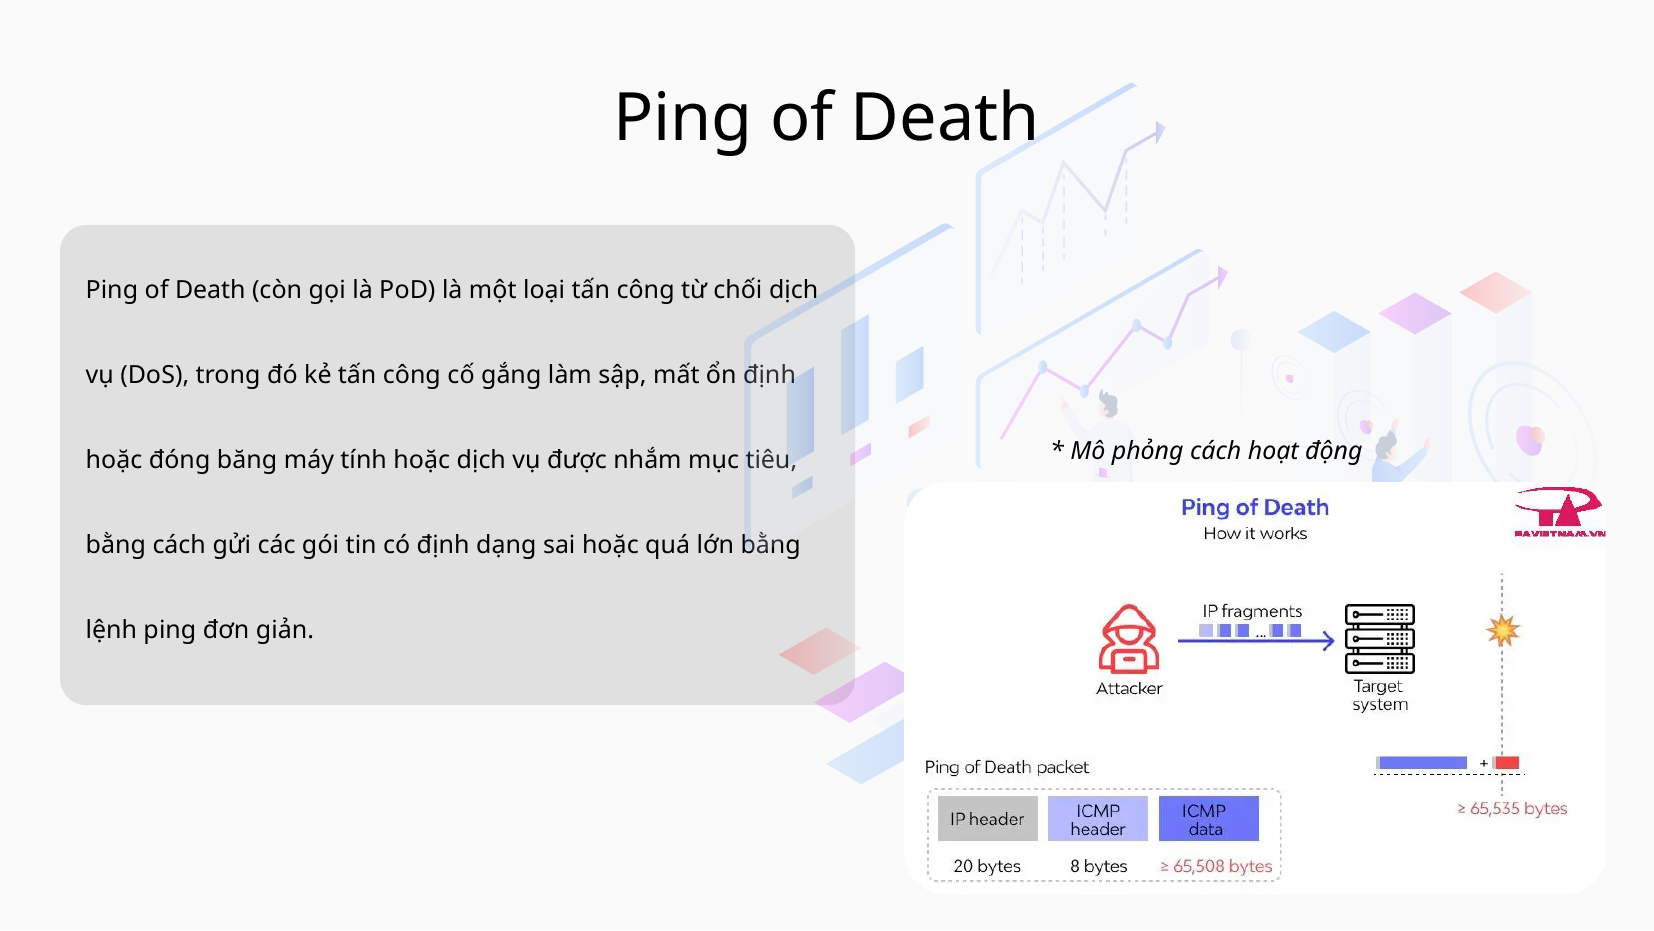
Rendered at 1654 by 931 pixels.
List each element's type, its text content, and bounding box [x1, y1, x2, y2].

text_box Ping of Death (còn gọi là PoD) là một loại tấn công từ chối dịch vụ (DoS), trong đó kẻ tấn công cố gắng làm sập, mất ổn định hoặc đóng băng máy tính hoặc dịch vụ được nhắm mục tiêu, bằng cách gửi các gói tin có định dạng sai hoặc quá lớn bằng lệnh ping đơn giản. [70, 213, 705, 654]
title Ping of Death [82, 37, 705, 193]
picture [705, 0, 1636, 916]
text_box [60, 230, 705, 706]
text_box * Mô phỏng cách hoạt động [1035, 425, 1654, 483]
